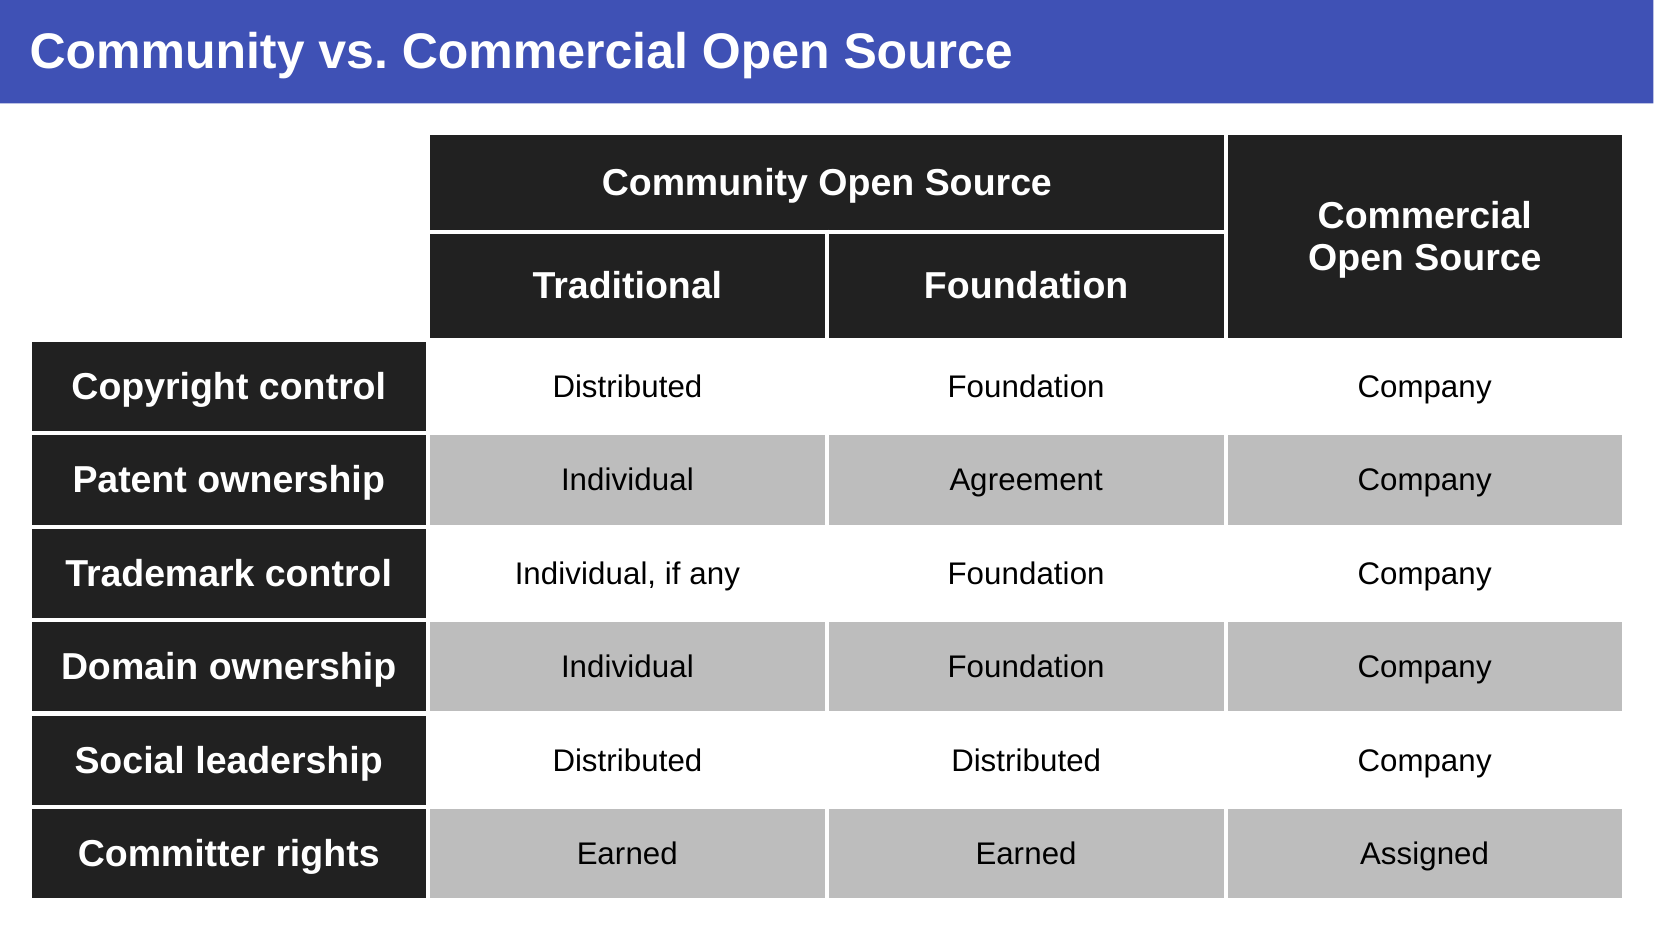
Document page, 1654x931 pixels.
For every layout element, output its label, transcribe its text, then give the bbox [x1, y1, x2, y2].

table_cell Copyright control [32, 342, 426, 431]
table_cell Individual, if any [430, 529, 825, 618]
table_cell Distributed [430, 342, 825, 431]
table_cell [32, 234, 426, 338]
table_header Commercial Open Source [1228, 135, 1622, 338]
table_cell Company [1228, 716, 1622, 805]
table_cell Traditional [430, 234, 825, 338]
table_cell Individual [430, 435, 825, 525]
table_cell Foundation [829, 234, 1224, 338]
table_cell Earned [829, 809, 1224, 898]
table_cell Earned [430, 809, 825, 898]
table_header Community Open Source [430, 135, 1224, 230]
table_cell Company [1228, 622, 1622, 711]
table_cell Company [1228, 529, 1622, 618]
table_cell Patent ownership [32, 435, 426, 525]
table_cell Individual [430, 622, 825, 711]
table_cell Committer rights [32, 809, 426, 898]
table_cell Agreement [829, 435, 1224, 525]
table_cell Social leadership [32, 716, 426, 805]
table_cell Foundation [829, 622, 1224, 711]
table_cell Foundation [829, 529, 1224, 618]
table_header [32, 135, 426, 230]
table_cell Company [1228, 435, 1622, 525]
table_cell Distributed [430, 716, 825, 805]
table_cell Foundation [829, 342, 1224, 431]
table_cell Trademark control [32, 529, 426, 618]
title Community vs. Commercial Open Source [0, 0, 1654, 104]
table_cell Distributed [829, 716, 1224, 805]
table_cell Company [1228, 342, 1622, 431]
table_cell Assigned [1228, 809, 1622, 898]
table_cell Domain ownership [32, 622, 426, 711]
